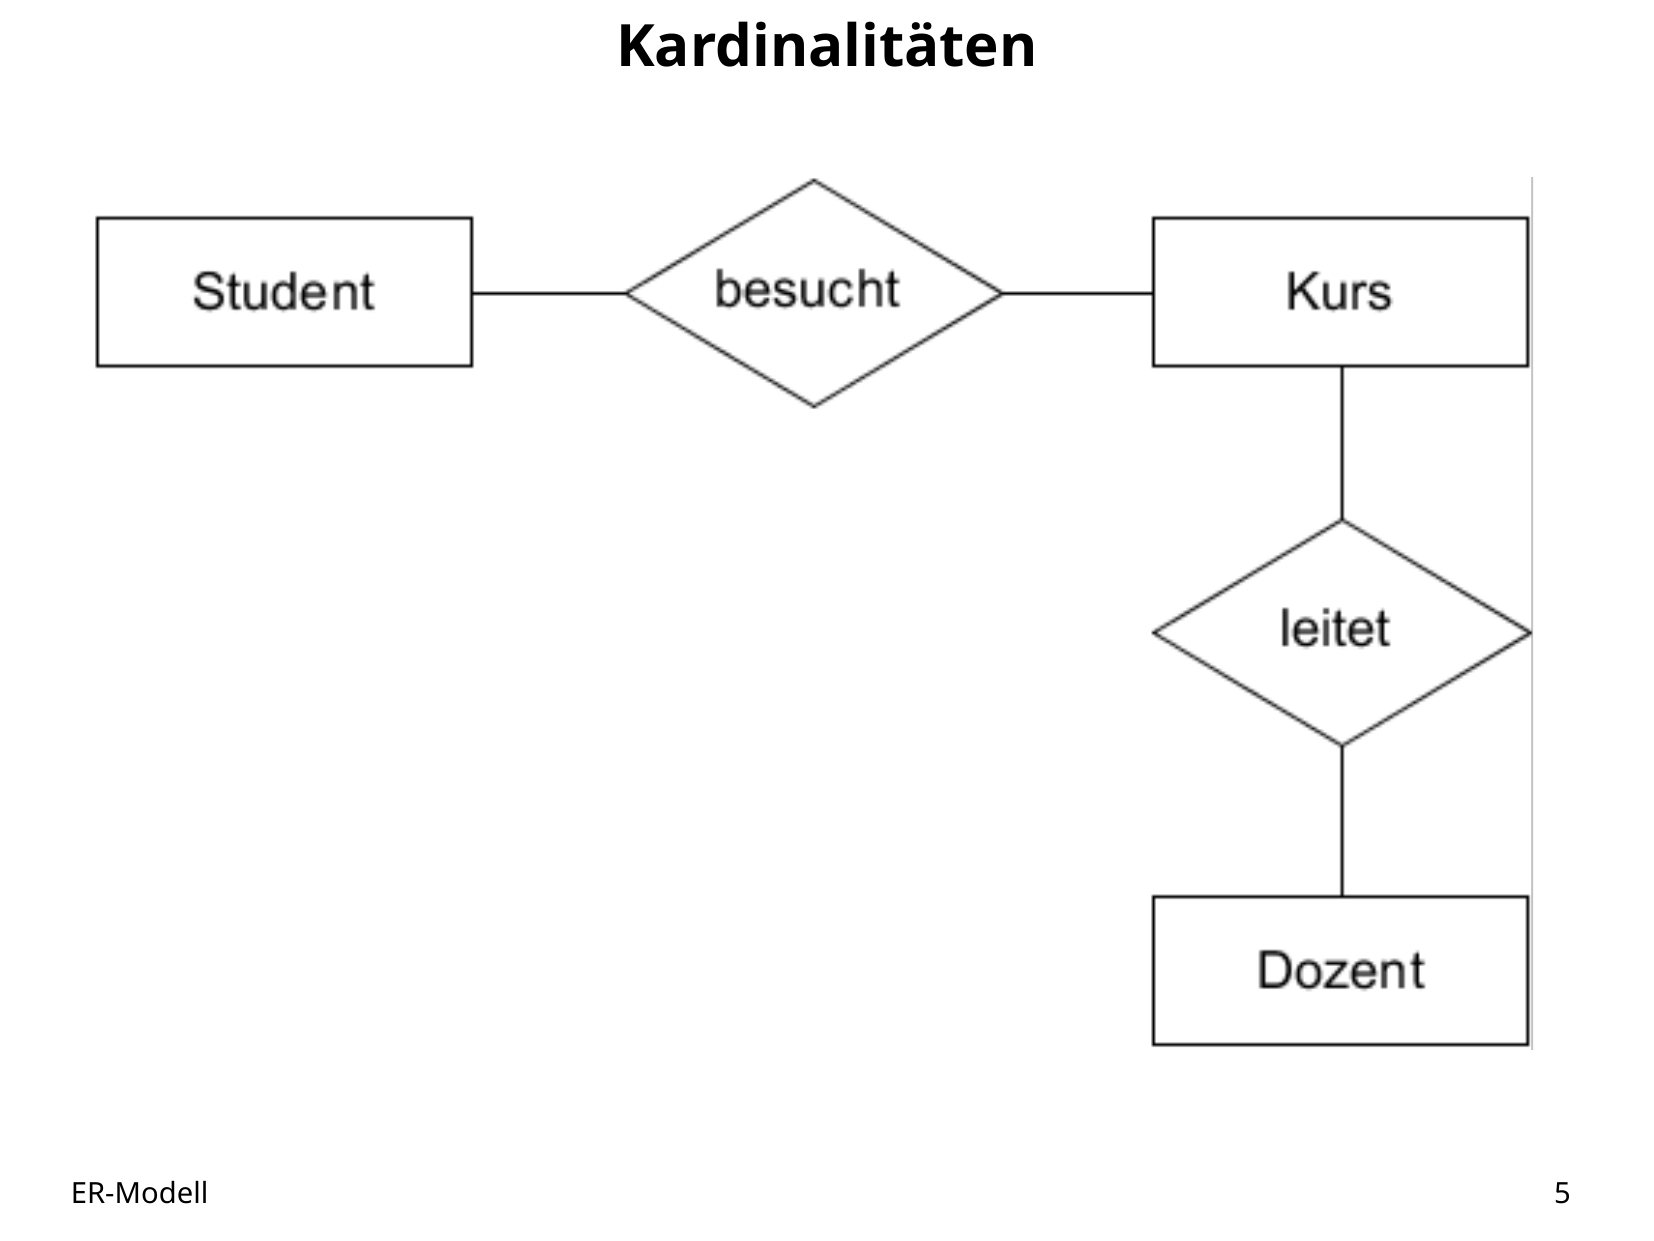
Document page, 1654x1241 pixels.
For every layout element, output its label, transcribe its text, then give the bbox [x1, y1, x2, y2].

picture [94, 177, 1536, 1051]
title Kardinalitäten [0, 5, 1654, 83]
